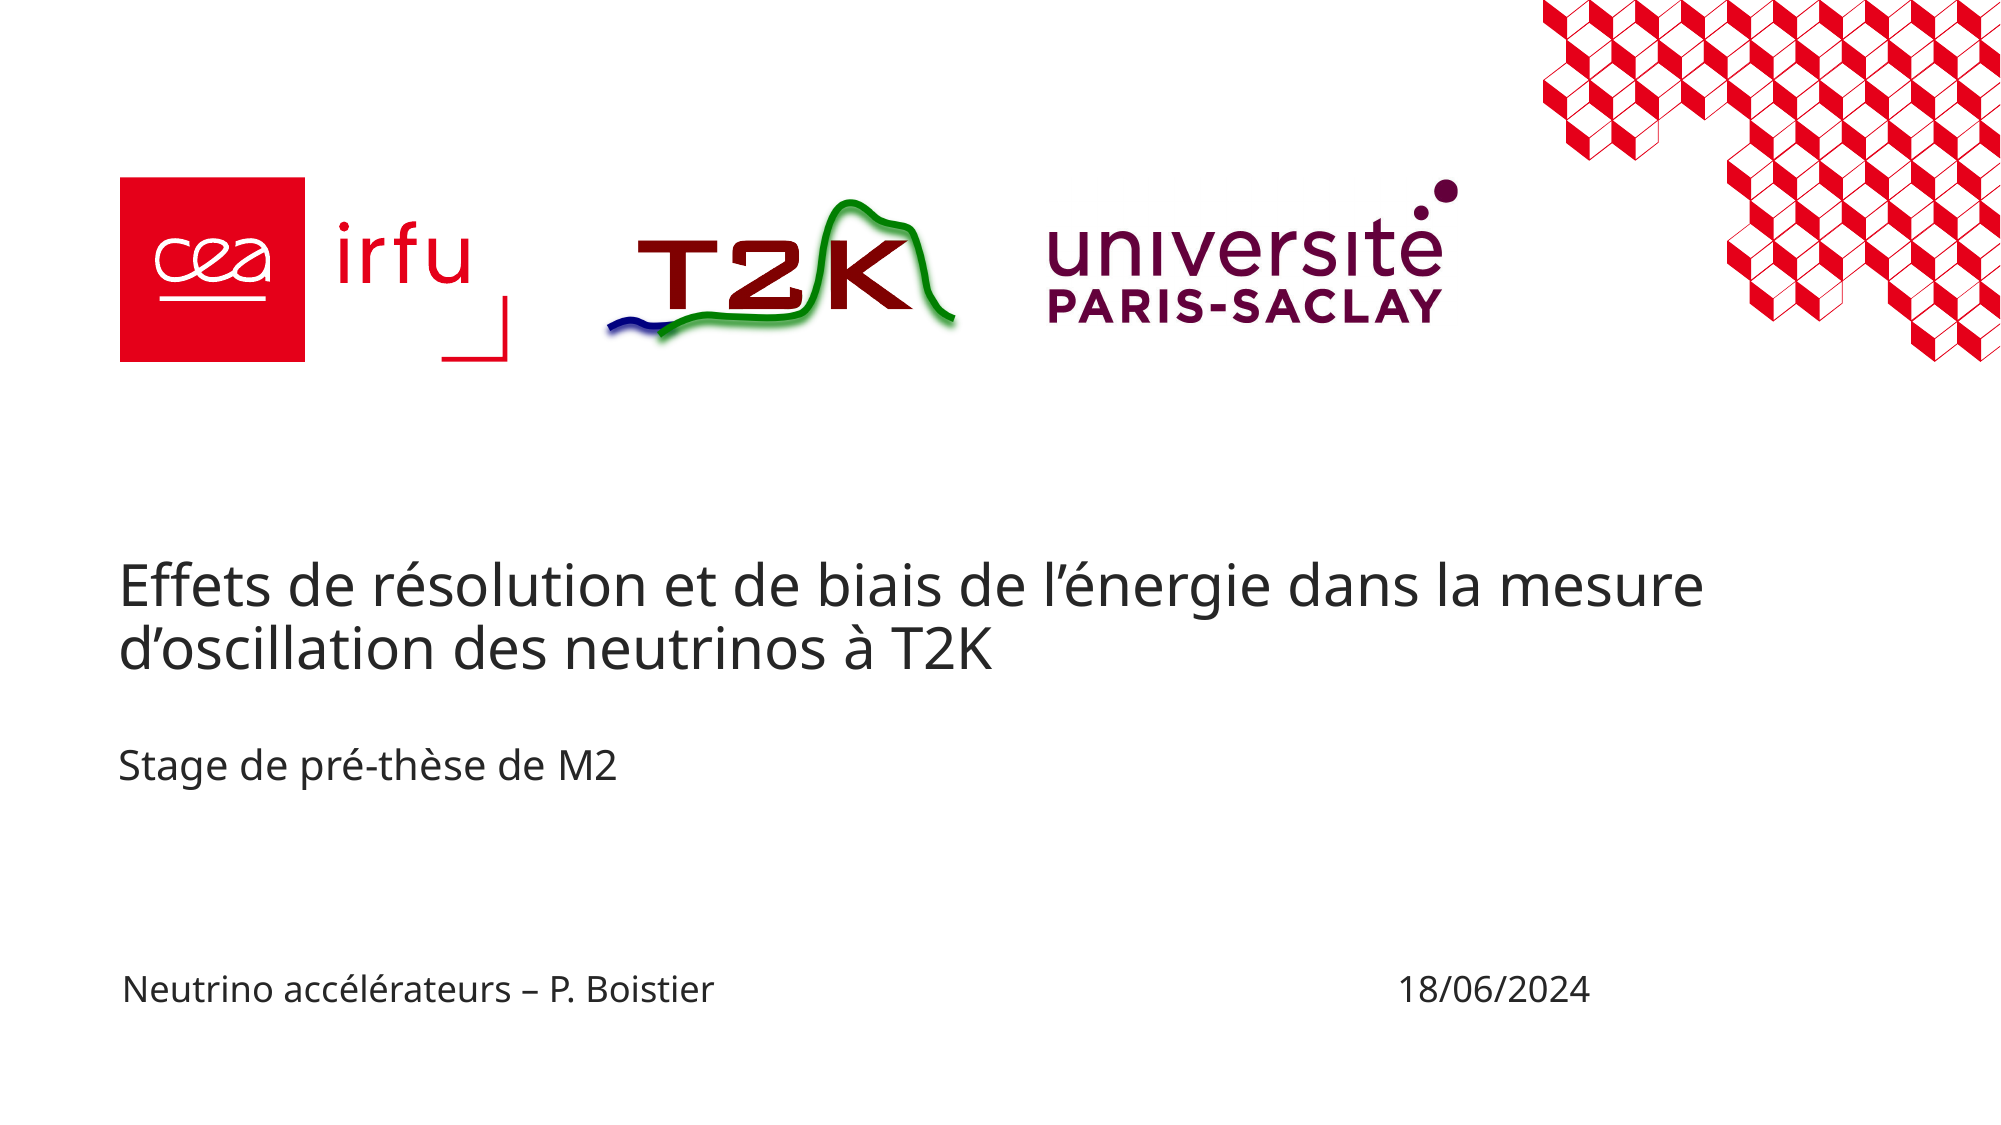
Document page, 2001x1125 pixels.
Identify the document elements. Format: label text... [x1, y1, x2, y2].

list Neutrino accélérateurs – P. Boistier 18/06/2024 [121, 966, 1890, 1011]
picture [1046, 177, 1458, 326]
title Effets de résolution et de biais de l’énergie dans la mesure d’oscillation des neutrinos à T2K Stage de pré-thèse de M2 [118, 536, 1800, 798]
picture [593, 177, 964, 363]
